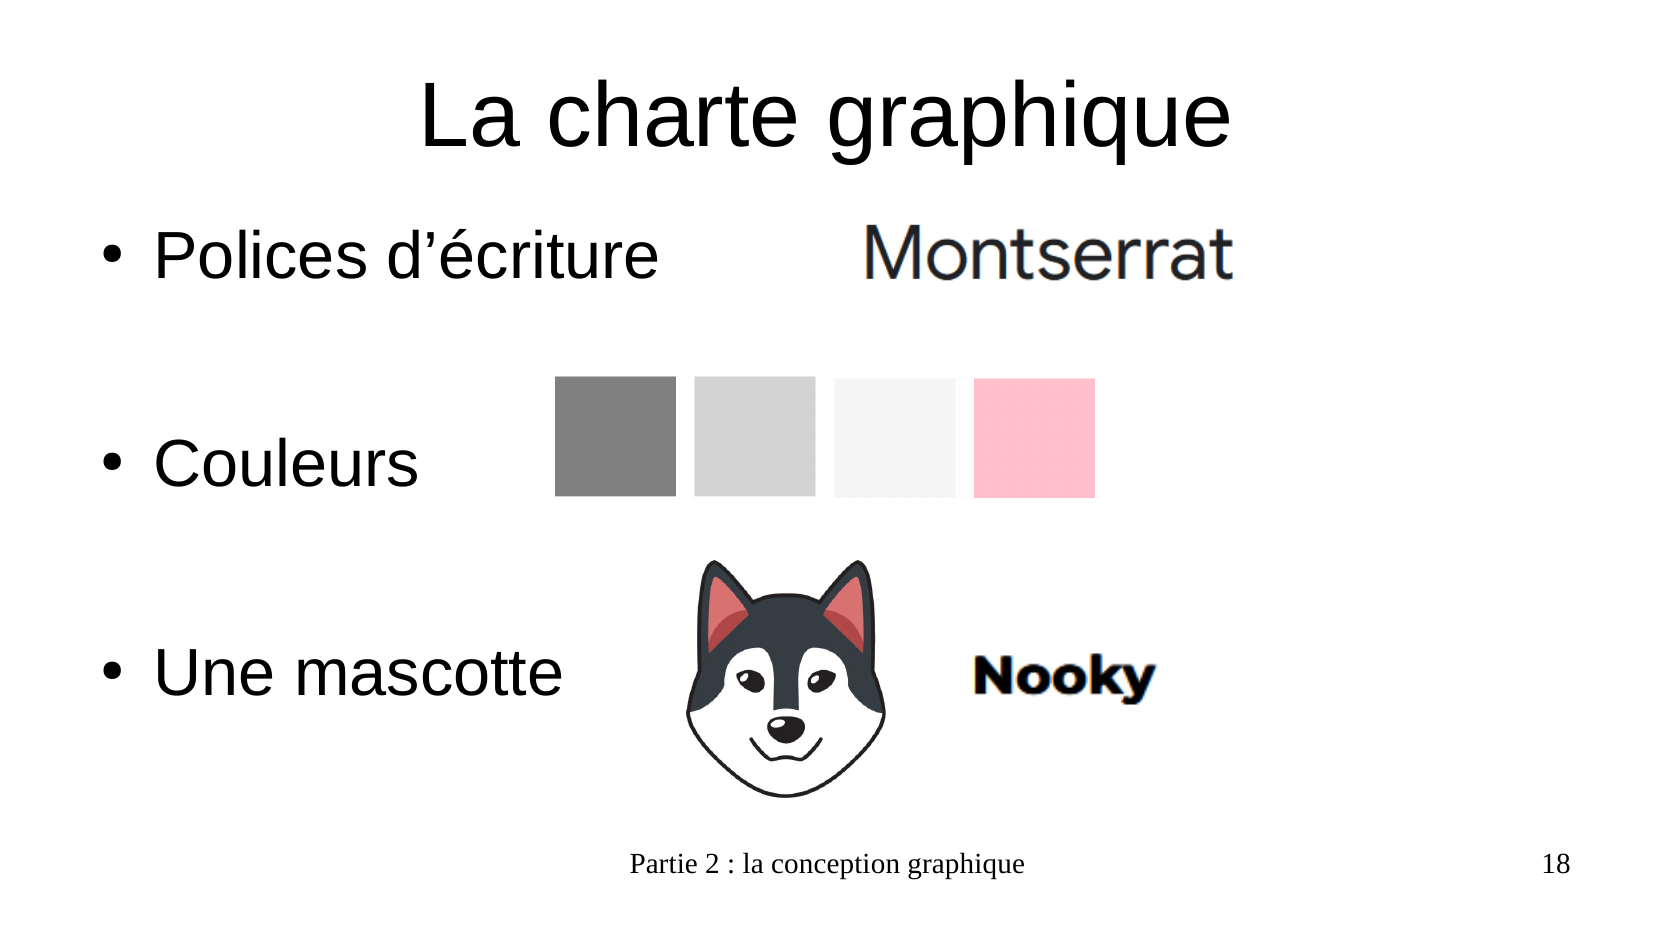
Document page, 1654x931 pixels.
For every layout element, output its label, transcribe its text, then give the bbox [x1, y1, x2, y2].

picture [944, 601, 1285, 739]
title La charte graphique [82, 37, 1571, 193]
picture [829, 190, 1270, 302]
picture [686, 560, 886, 798]
picture [531, 358, 1125, 520]
list Polices d’écriture Couleurs Une mascotte [82, 217, 1571, 758]
